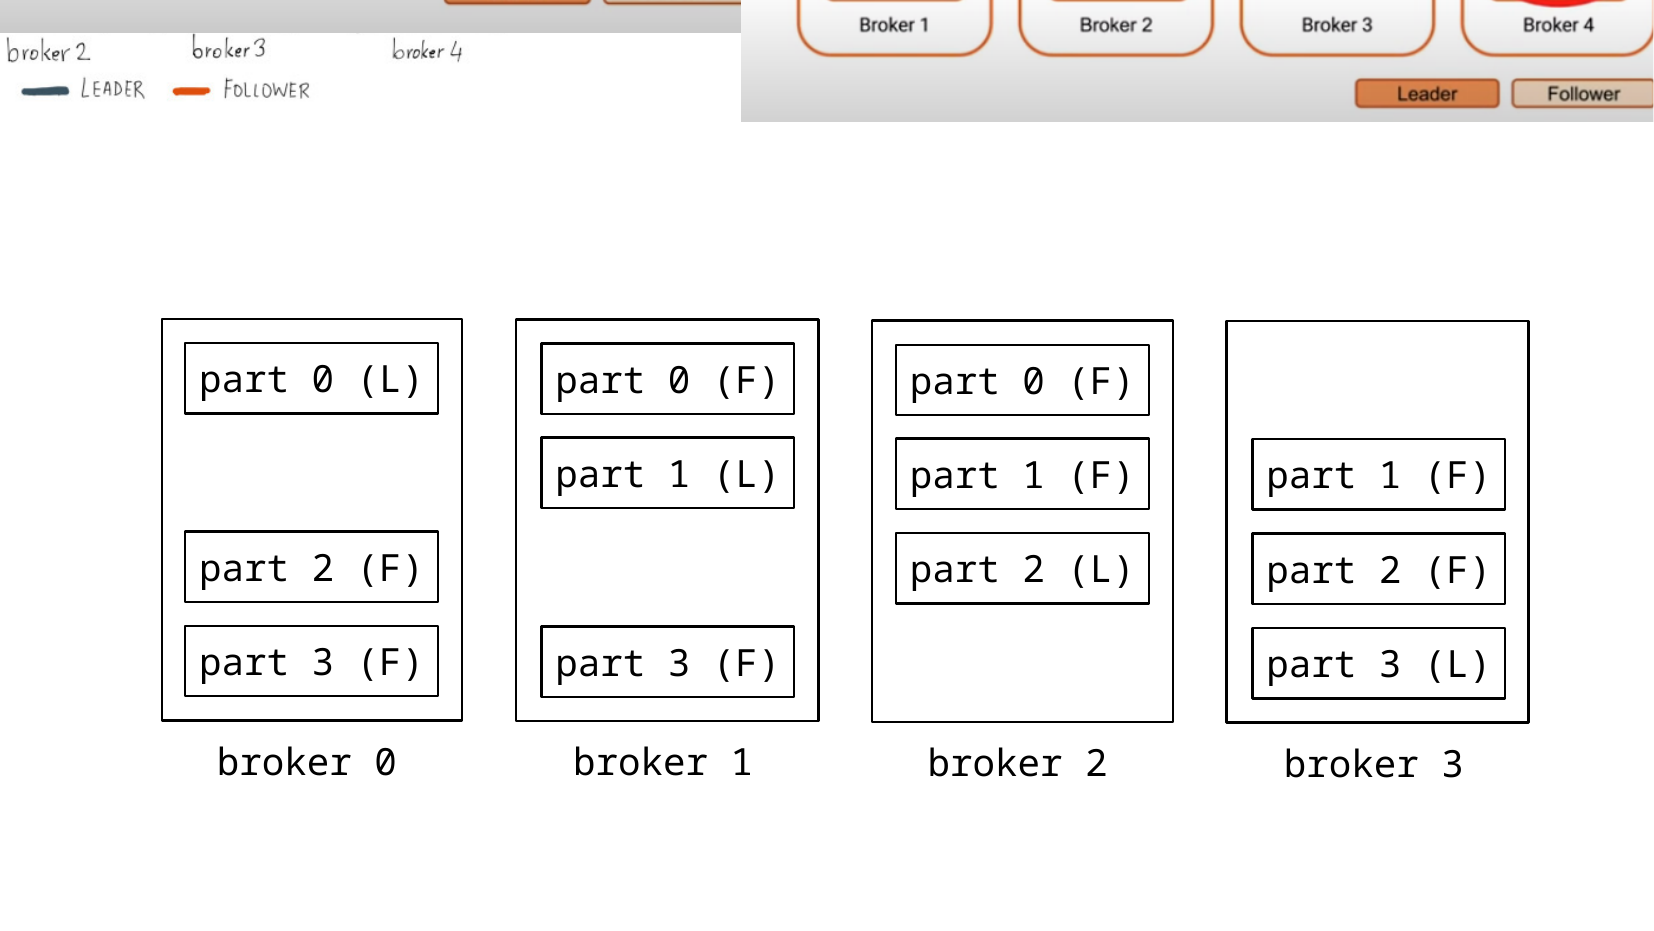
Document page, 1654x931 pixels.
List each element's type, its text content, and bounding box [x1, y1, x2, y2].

text_box part 1 (L) [541, 437, 795, 508]
text_box part 0 (L) [185, 343, 438, 414]
text_box broker 3 [1277, 736, 1471, 790]
text_box broker 0 [210, 734, 404, 788]
text_box part 0 (F) [896, 344, 1149, 415]
text_box broker 1 [566, 734, 760, 788]
text_box part 2 (F) [185, 531, 438, 602]
text_box part 1 (F) [1252, 439, 1505, 510]
text_box part 3 (F) [185, 625, 438, 697]
text_box part 3 (F) [541, 626, 795, 697]
text_box part 3 (L) [1252, 628, 1505, 699]
picture [0, 0, 1654, 122]
text_box part 1 (F) [896, 438, 1149, 509]
text_box part 2 (F) [1252, 533, 1505, 604]
text_box part 2 (L) [896, 533, 1149, 604]
text_box part 0 (F) [541, 343, 795, 414]
text_box broker 2 [921, 735, 1114, 789]
